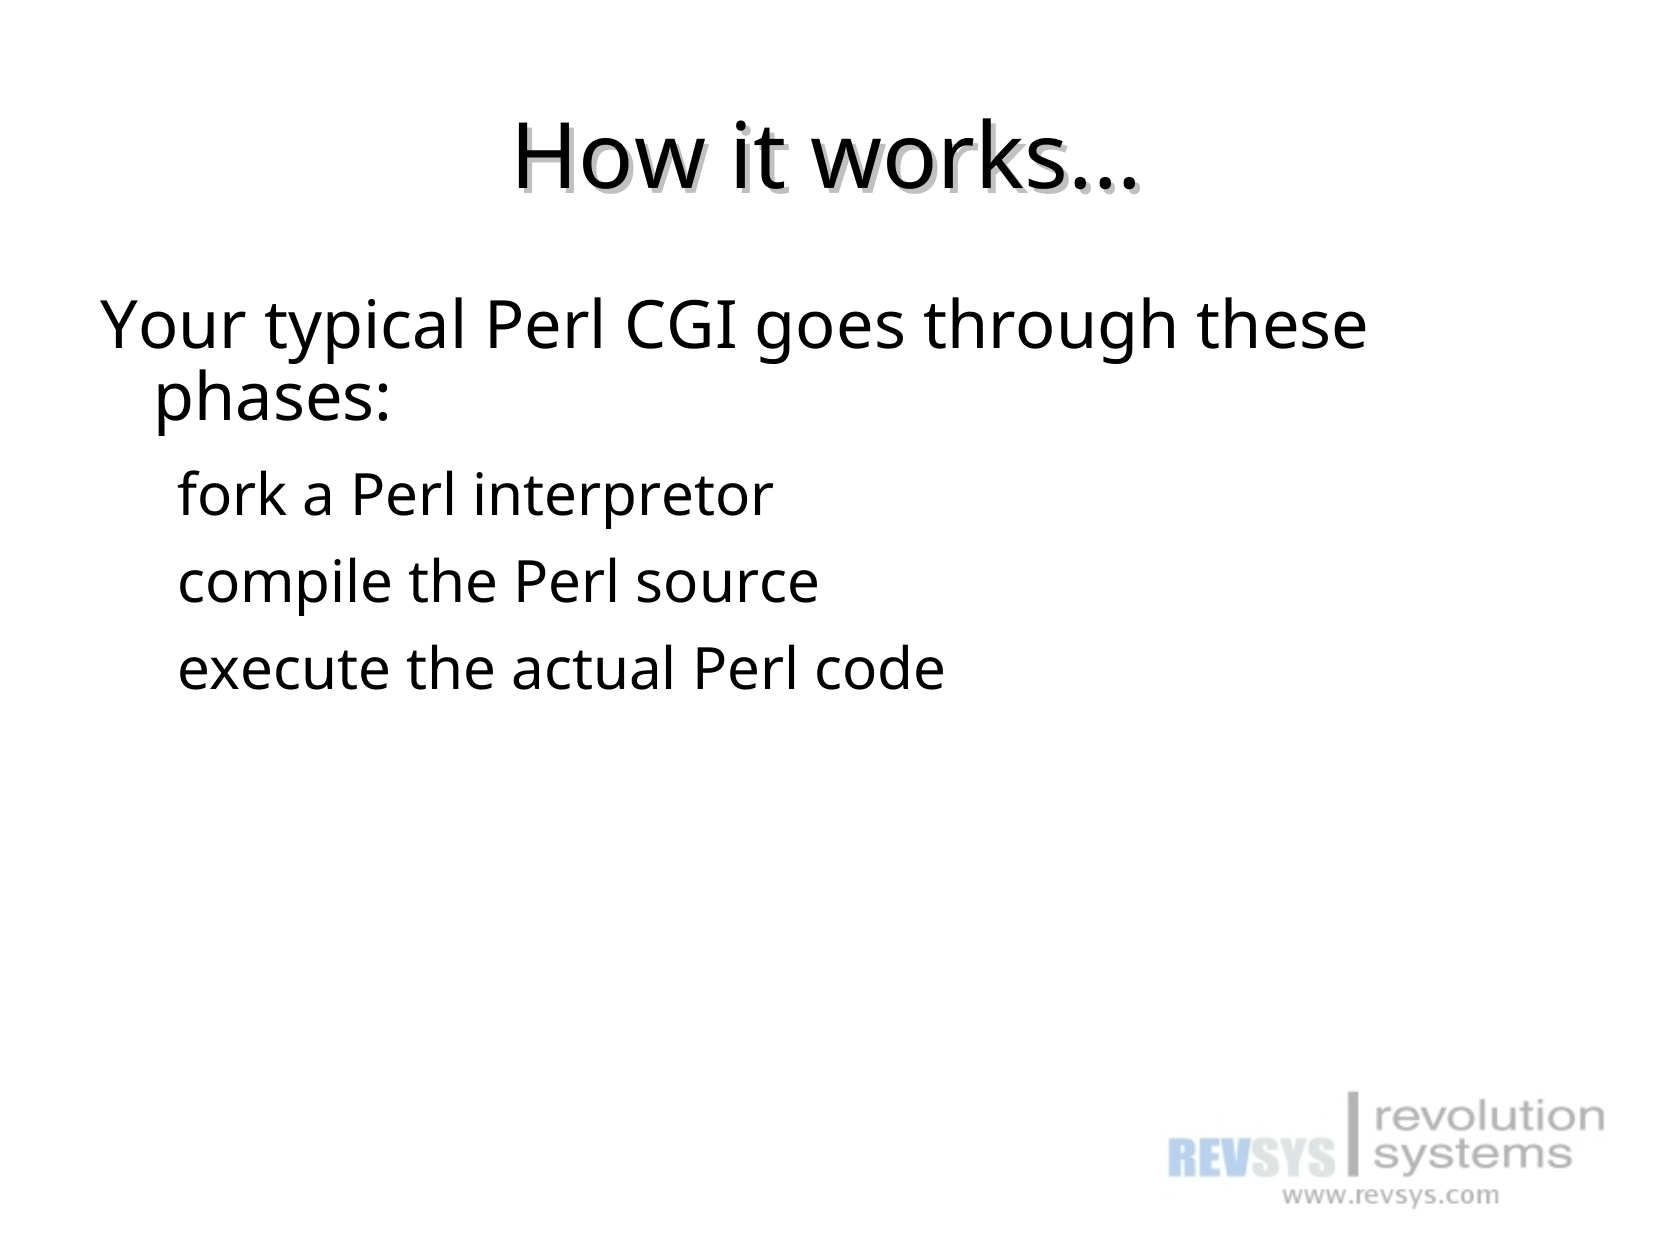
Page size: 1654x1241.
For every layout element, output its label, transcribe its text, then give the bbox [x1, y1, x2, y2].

list Your typical Perl CGI goes through these phases: fork a Perl interpretor compile the Perl source execute the actual Perl code [82, 290, 1571, 1109]
title How it works... [82, 49, 1571, 257]
picture [1162, 1087, 1613, 1211]
